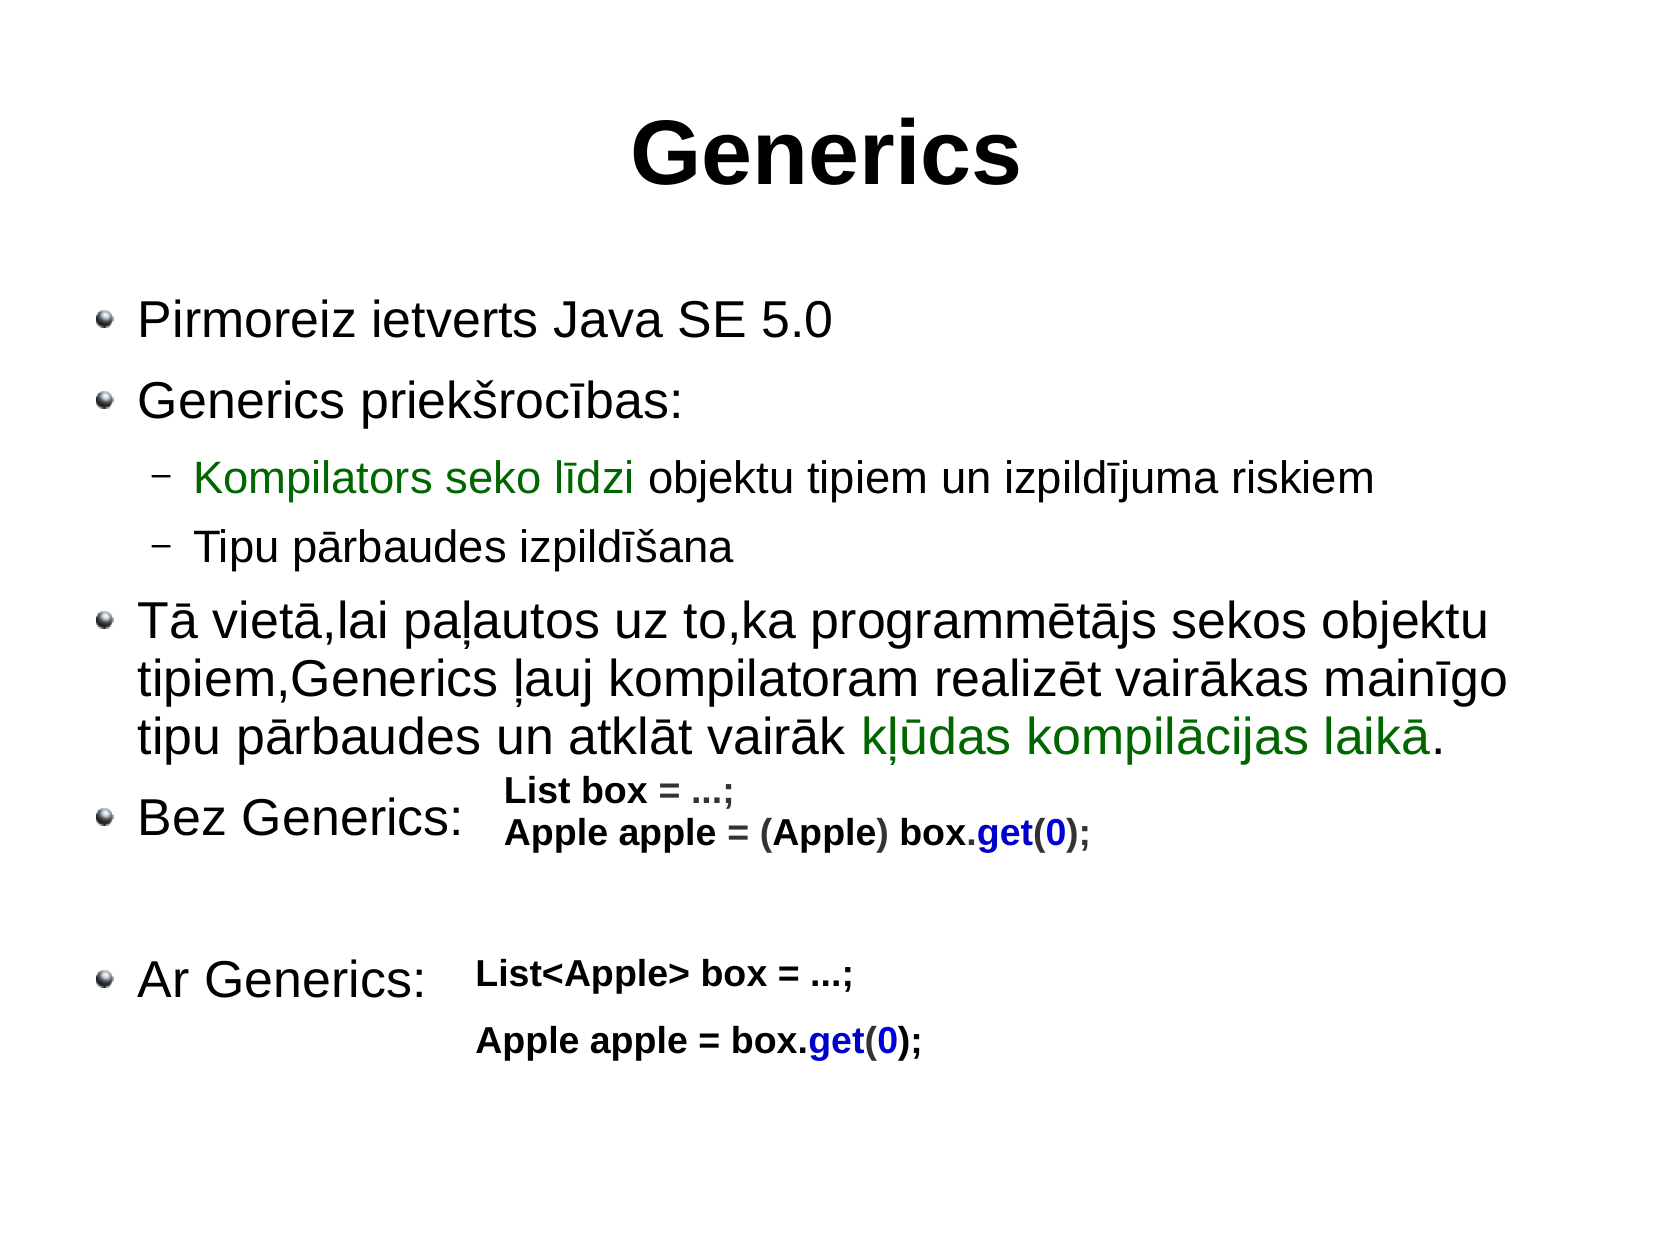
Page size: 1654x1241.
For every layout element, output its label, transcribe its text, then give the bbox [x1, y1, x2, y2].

title Generics [82, 49, 1571, 257]
text_box List<Apple> box = ...; Apple apple = box.get(0); [460, 944, 1041, 1128]
list Pirmoreiz ietverts Java SE 5.0 Generics priekšrocības: Kompilators seko līdzi objektu tipiem un izpildījuma riskiem Tipu pārbaudes izpildīšana Tā vietā,lai paļautos uz to,ka programmētājs sekos objektu tipiem,Generics ļauj kompilatoram realizēt vairākas mainīgo tipu pārbaudes un atklāt vairāk kļūdas kompilācijas laikā. Bez Generics: Ar Generics: [82, 290, 1538, 1010]
text_box List box = ...; Apple apple = (Apple) box.get(0); [489, 761, 1111, 945]
